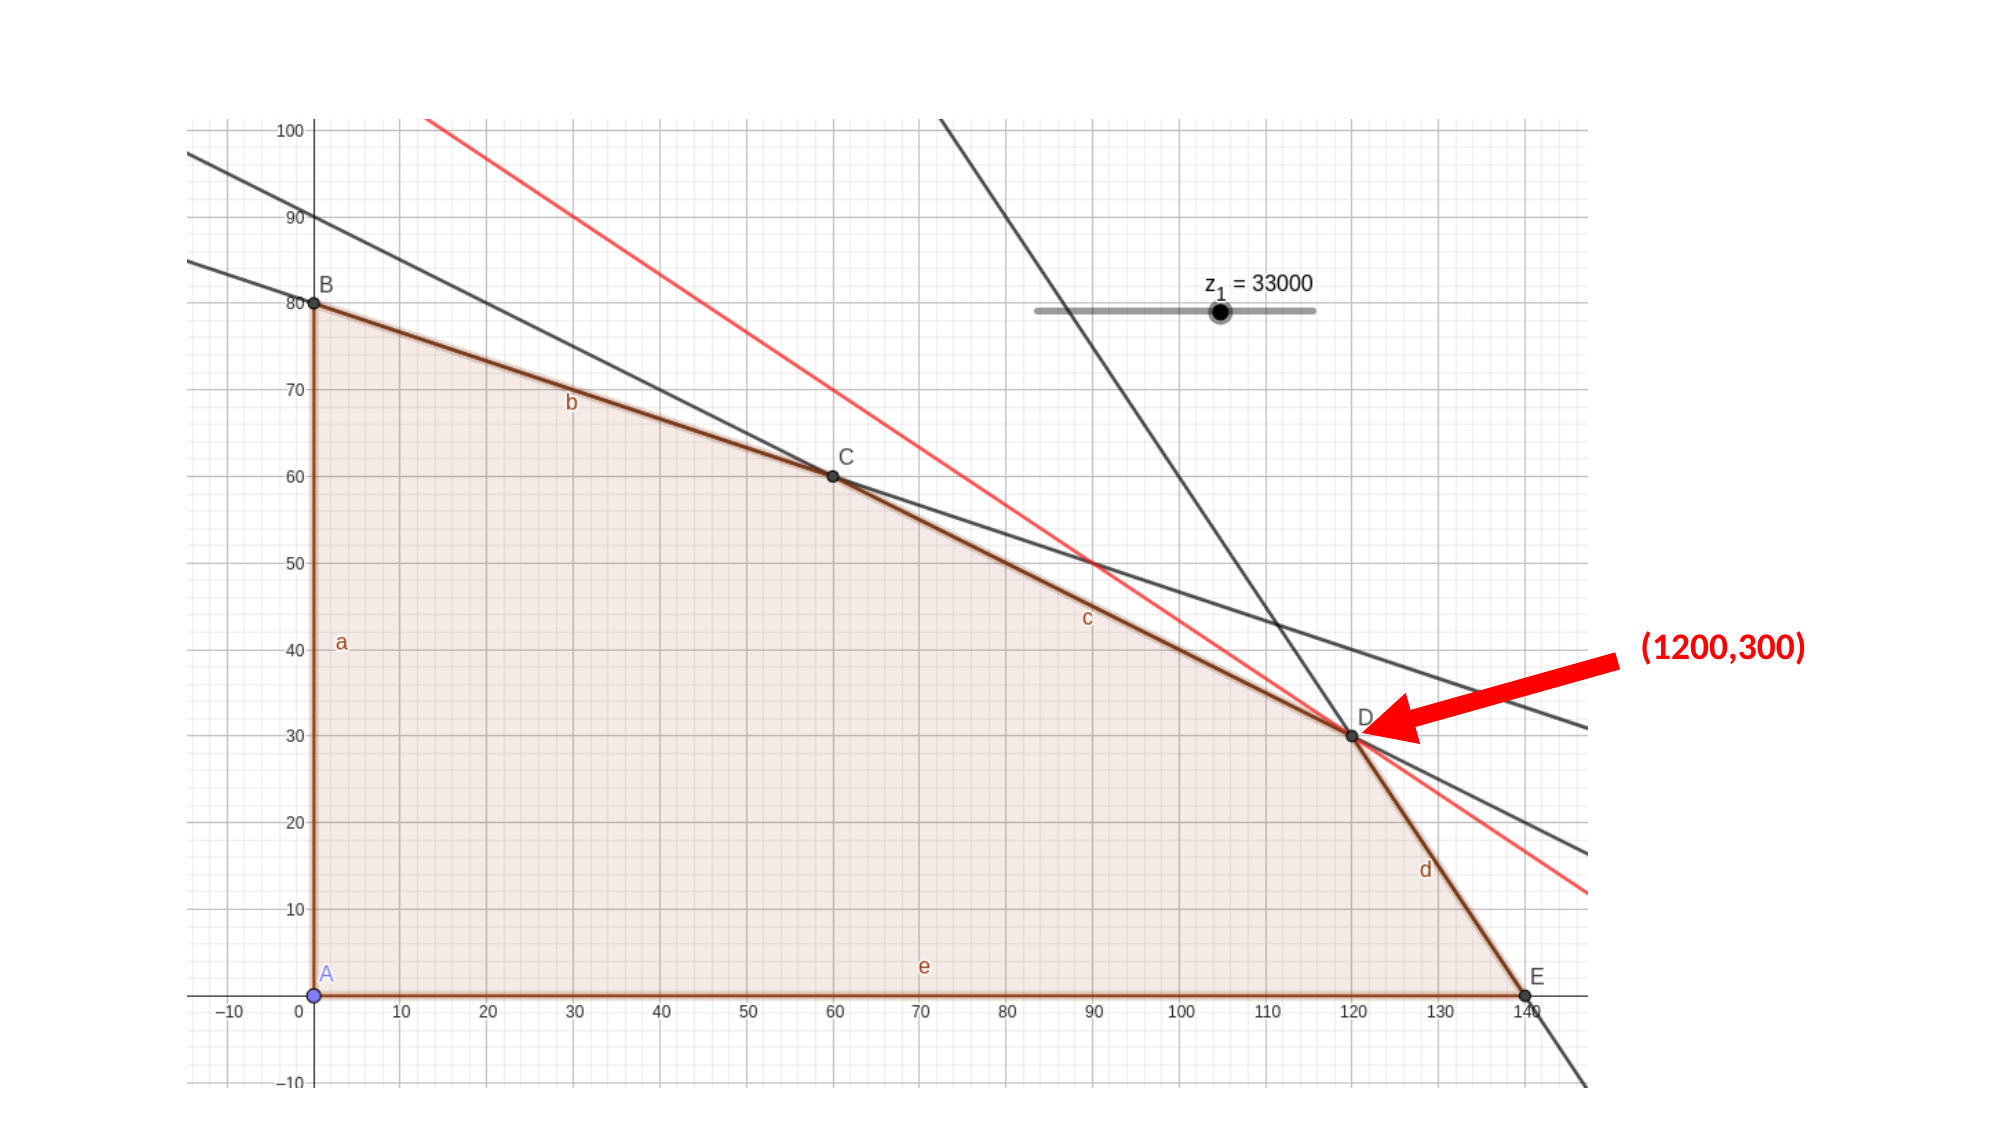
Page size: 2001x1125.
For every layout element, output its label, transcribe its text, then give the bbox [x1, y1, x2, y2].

text_box (1200,300) [1625, 614, 2000, 675]
picture [187, 119, 1588, 1088]
